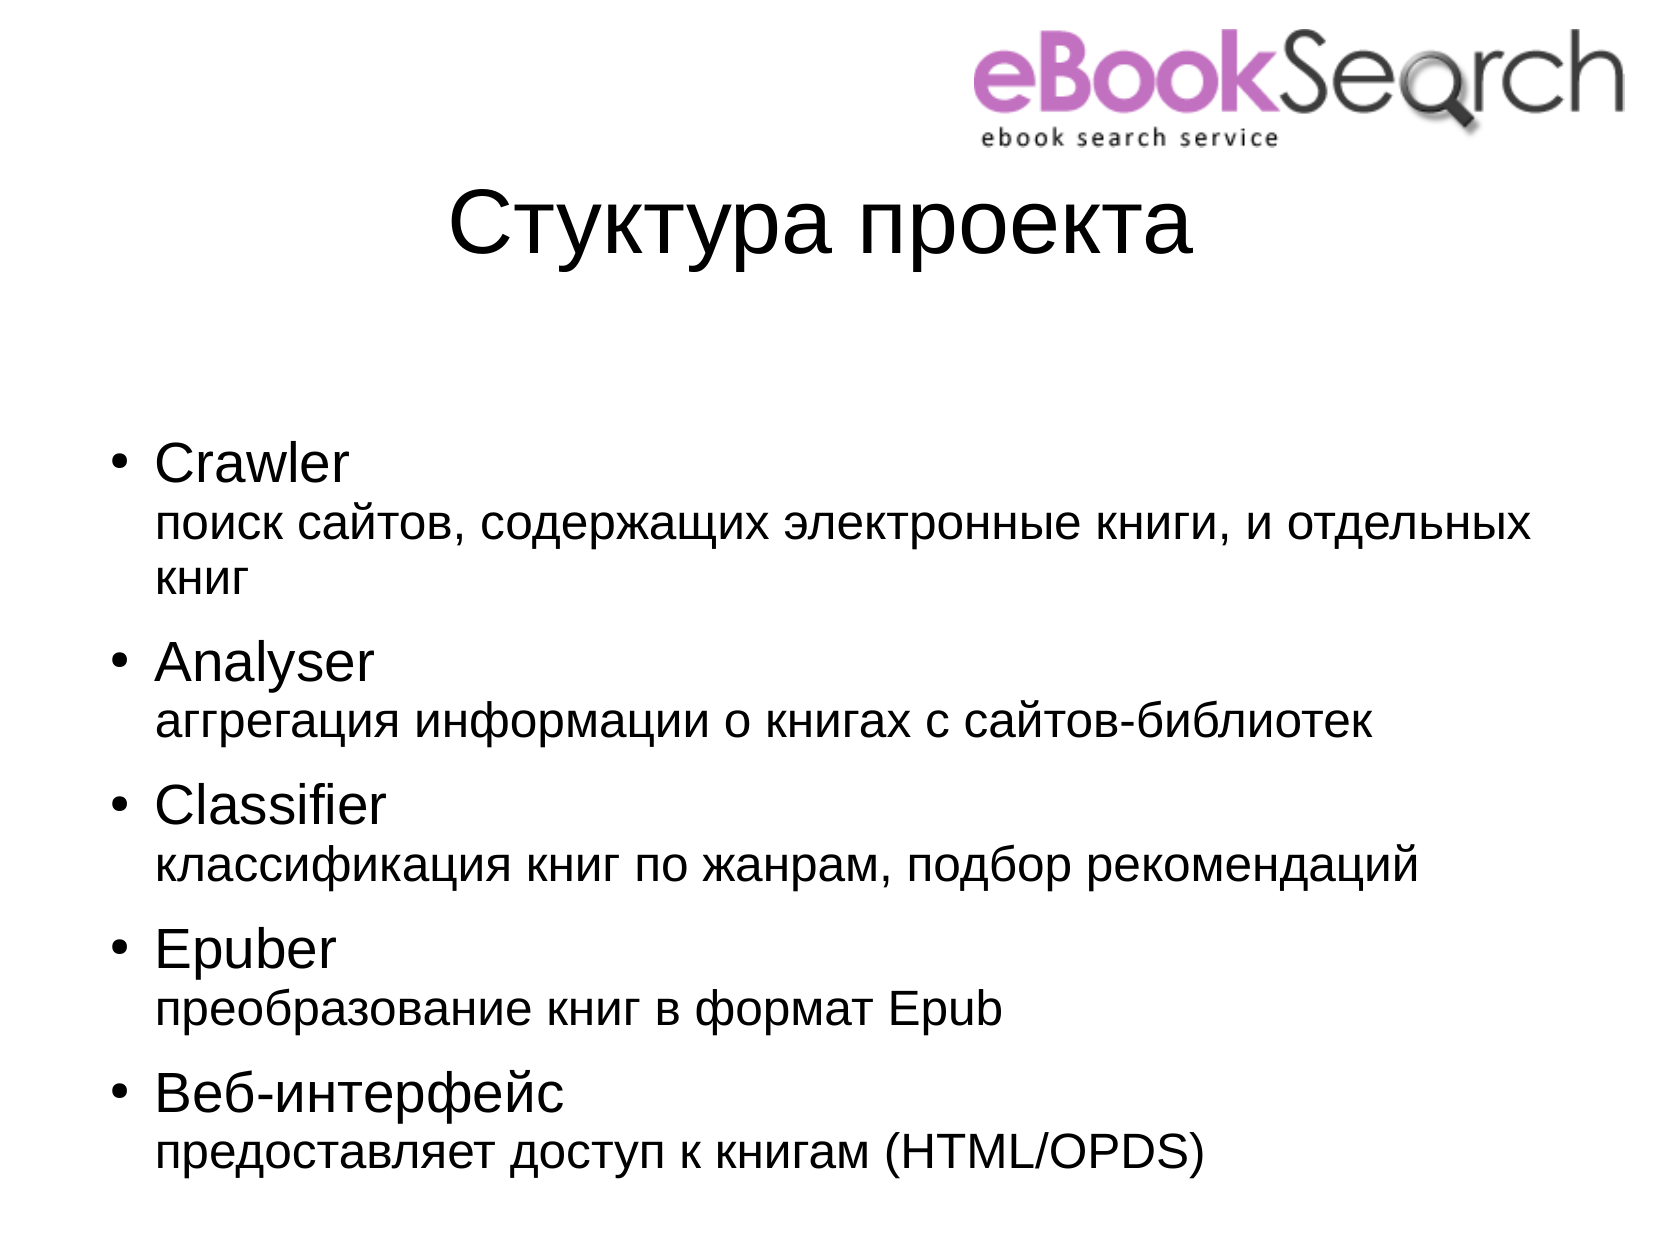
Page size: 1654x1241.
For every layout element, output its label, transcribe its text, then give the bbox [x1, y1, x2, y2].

picture [974, 29, 1625, 148]
list Crawler поиск сайтов, содержащих электронные книги, и отдельных книг Analyser аггрегация информации о книгах с сайтов-библиотек Classifier классификация книг по жанрам, подбор рекомендаций Epuber преобразование книг в формат Epub Веб-интерфейс предоставляет доступ к книгам (HTML/OPDS) [94, 431, 1583, 1241]
title Стуктура проекта [76, 118, 1566, 326]
